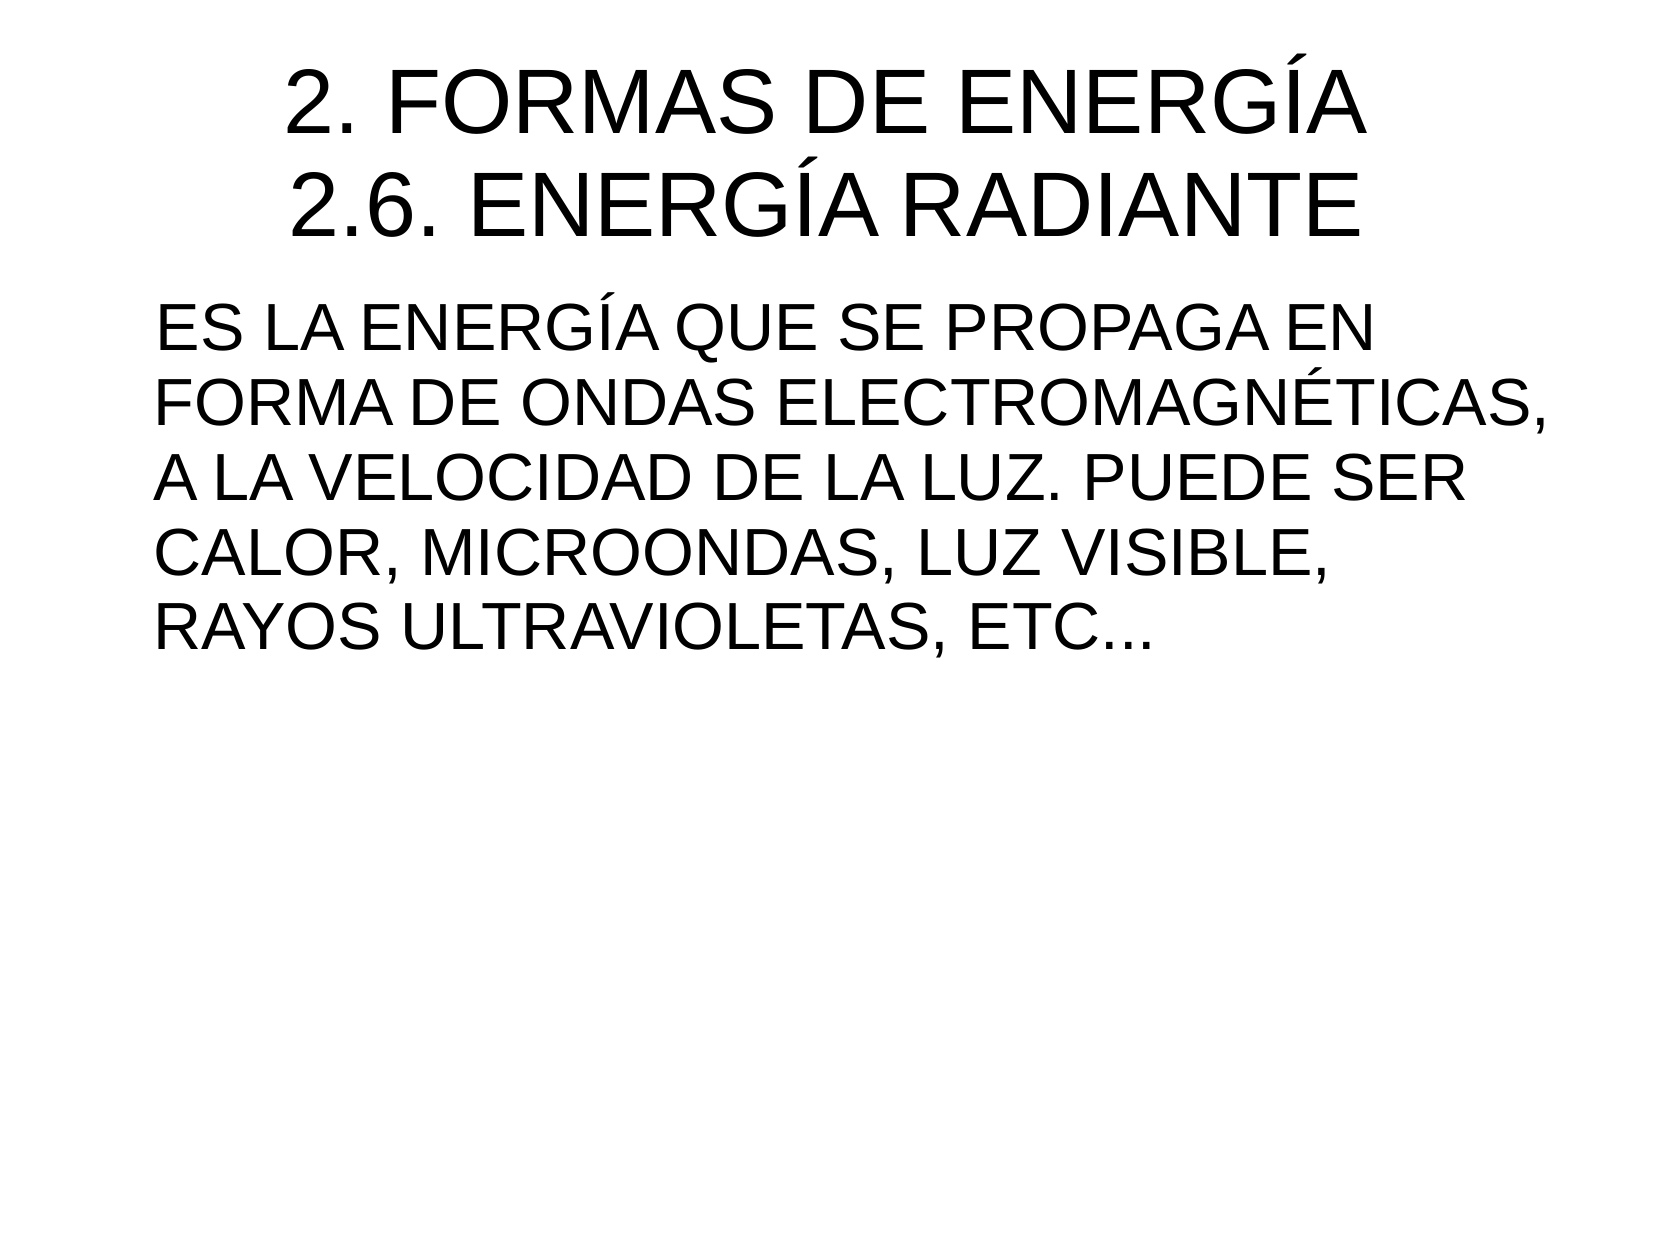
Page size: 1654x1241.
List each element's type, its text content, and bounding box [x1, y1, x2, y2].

list ES LA ENERGÍA QUE SE PROPAGA EN FORMA DE ONDAS ELECTROMAGNÉTICAS, A LA VELOCIDAD DE LA LUZ. PUEDE SER CALOR, MICROONDAS, LUZ VISIBLE, RAYOS ULTRAVIOLETAS, ETC... [82, 290, 1571, 1109]
title 2. FORMAS DE ENERGÍA 2.6. ENERGÍA RADIANTE [82, 49, 1571, 257]
